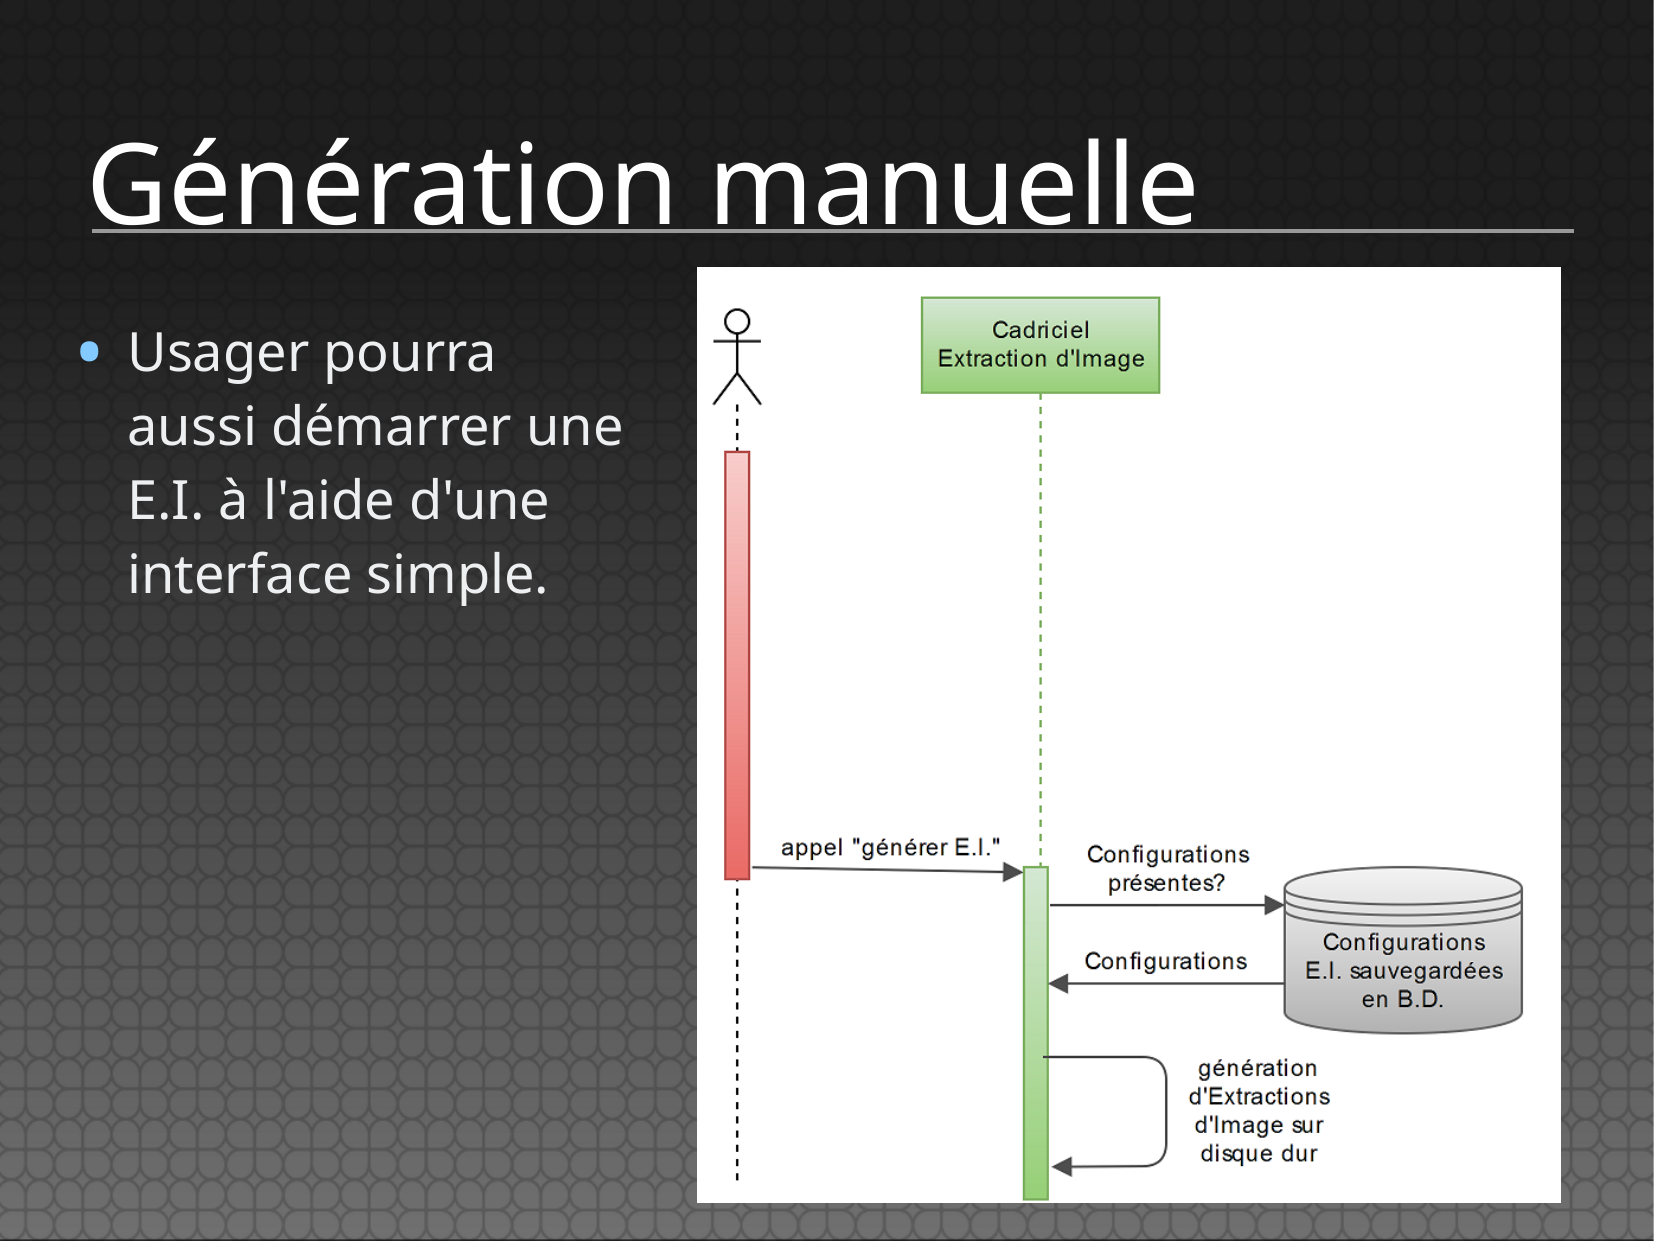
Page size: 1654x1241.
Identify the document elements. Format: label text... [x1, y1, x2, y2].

title Génération manuelle [86, 112, 1576, 249]
list Usager pourra aussi démarrer une E.I. à l'aide d'une interface simple. [56, 313, 642, 836]
picture [0, 0, 1654, 1241]
